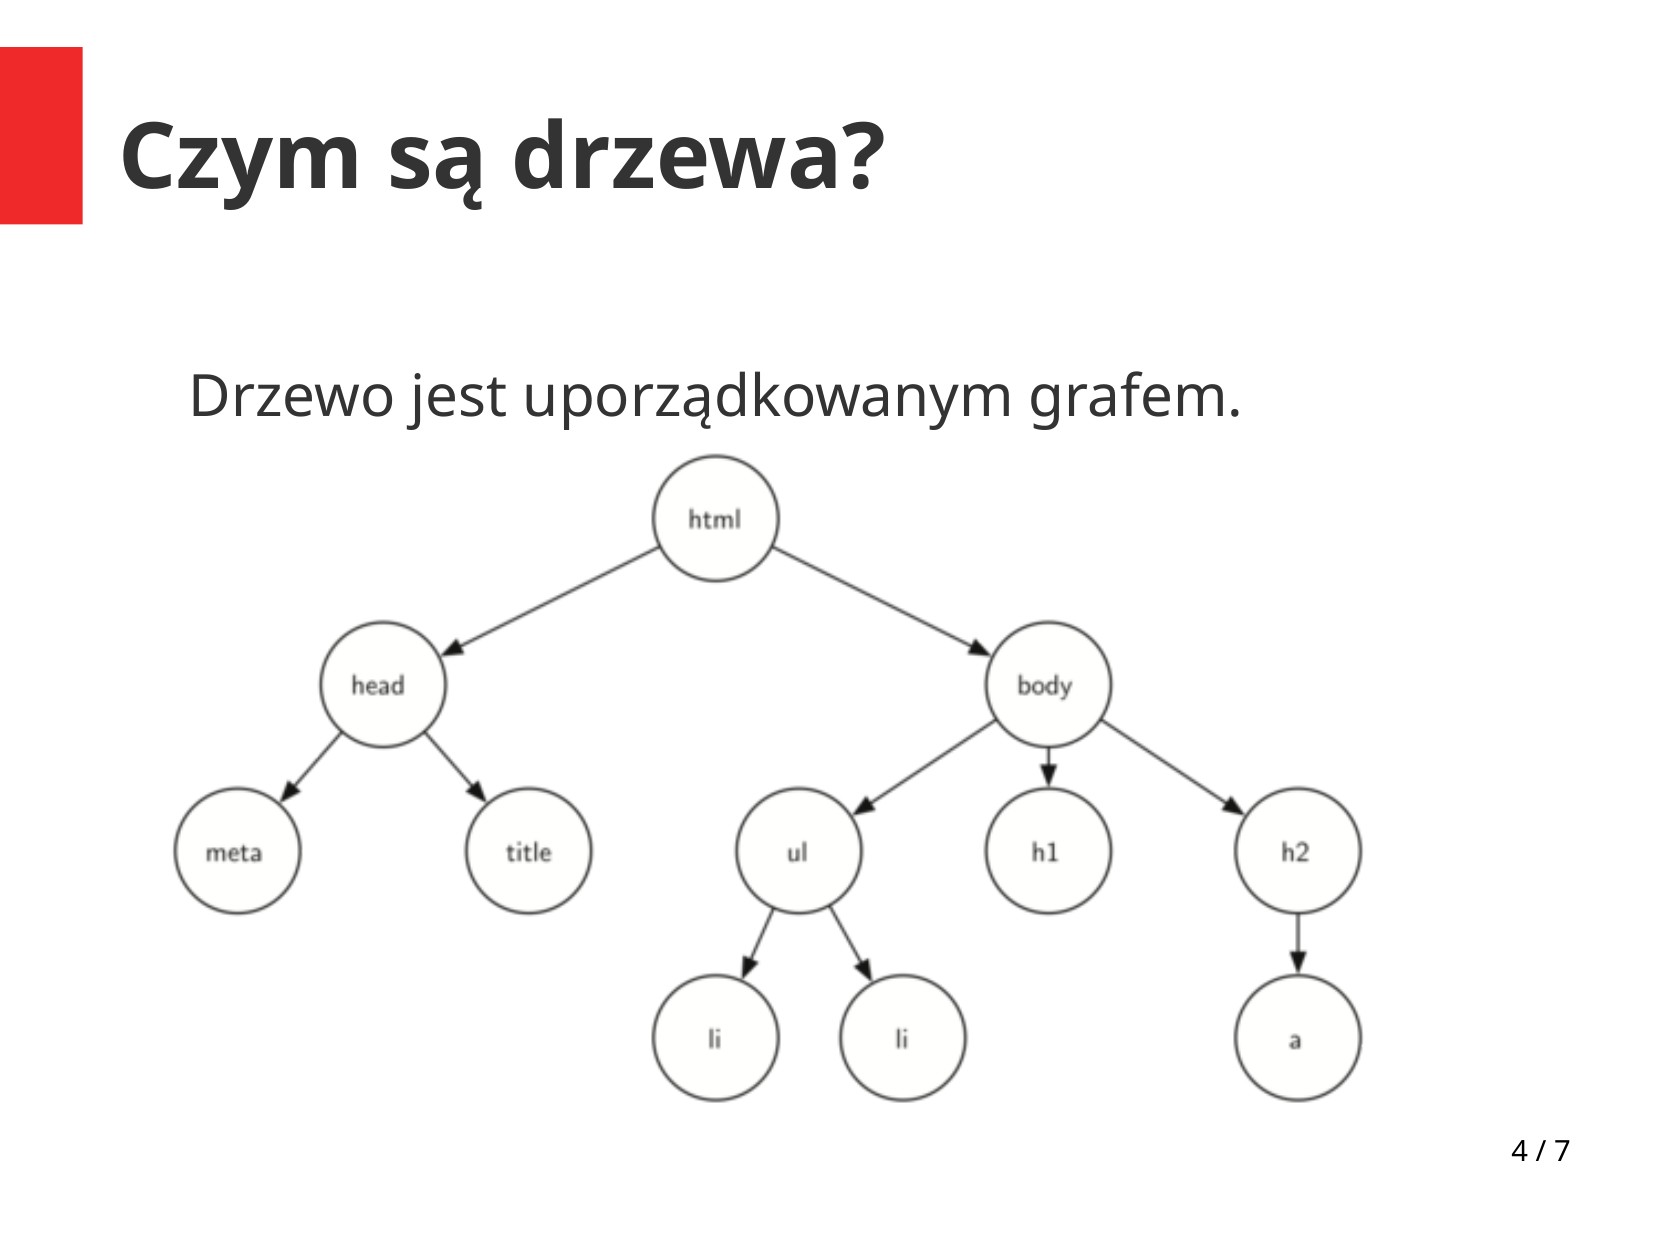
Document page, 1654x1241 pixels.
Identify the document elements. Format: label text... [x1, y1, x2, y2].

title Czym są drzewa? [118, 49, 1571, 257]
picture [150, 428, 1387, 1126]
list Drzewo jest uporządkowanym grafem. [118, 354, 1536, 1074]
